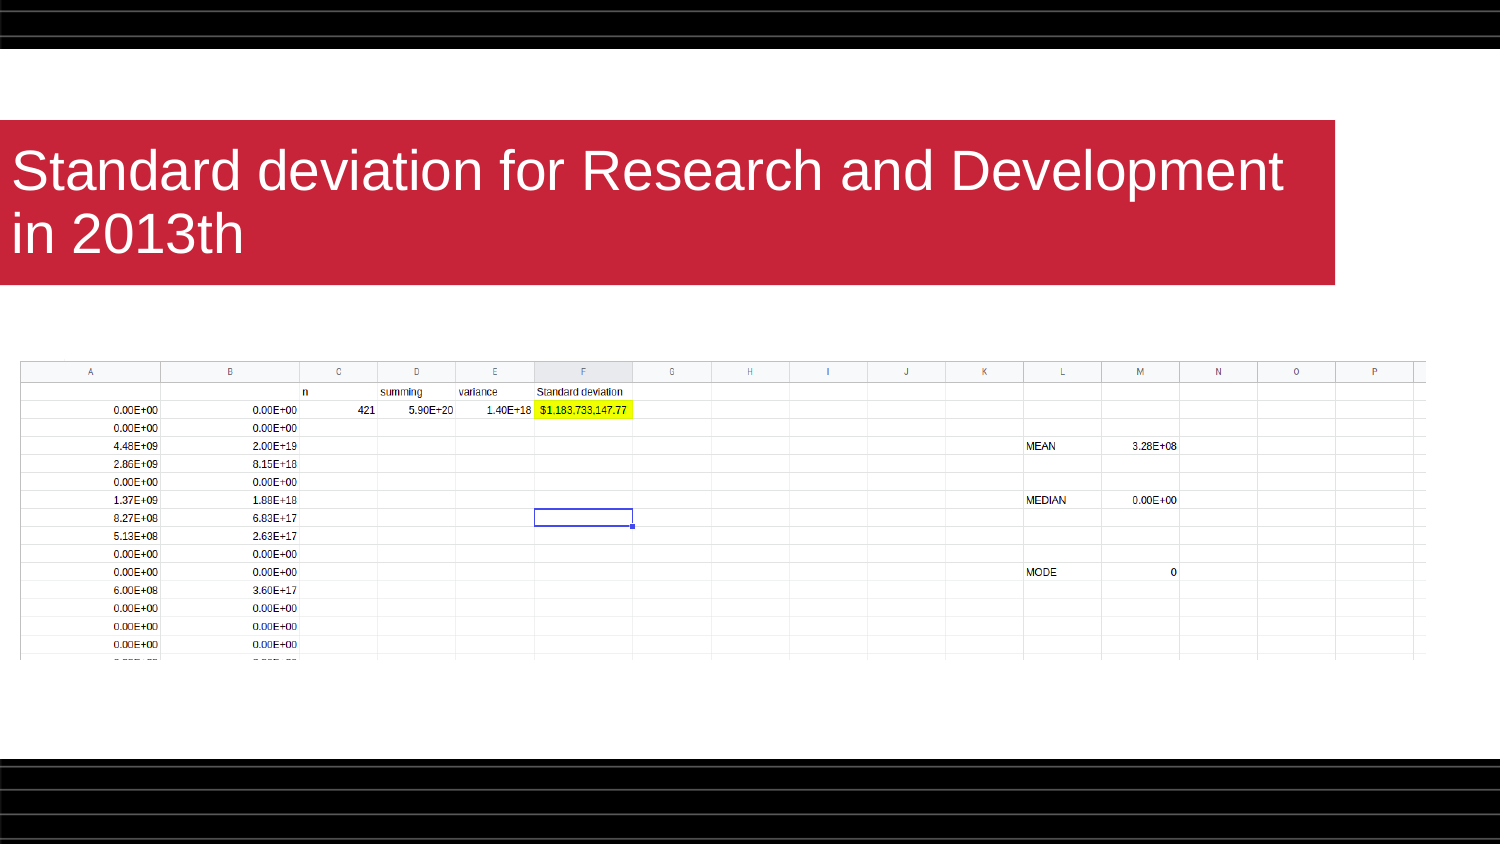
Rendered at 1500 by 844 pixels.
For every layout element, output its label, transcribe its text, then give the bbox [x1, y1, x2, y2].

picture [0, 759, 1500, 844]
picture [20, 359, 1426, 661]
picture [0, 0, 1500, 49]
title Standard deviation for Research and Development in 2013th [0, 120, 1336, 286]
